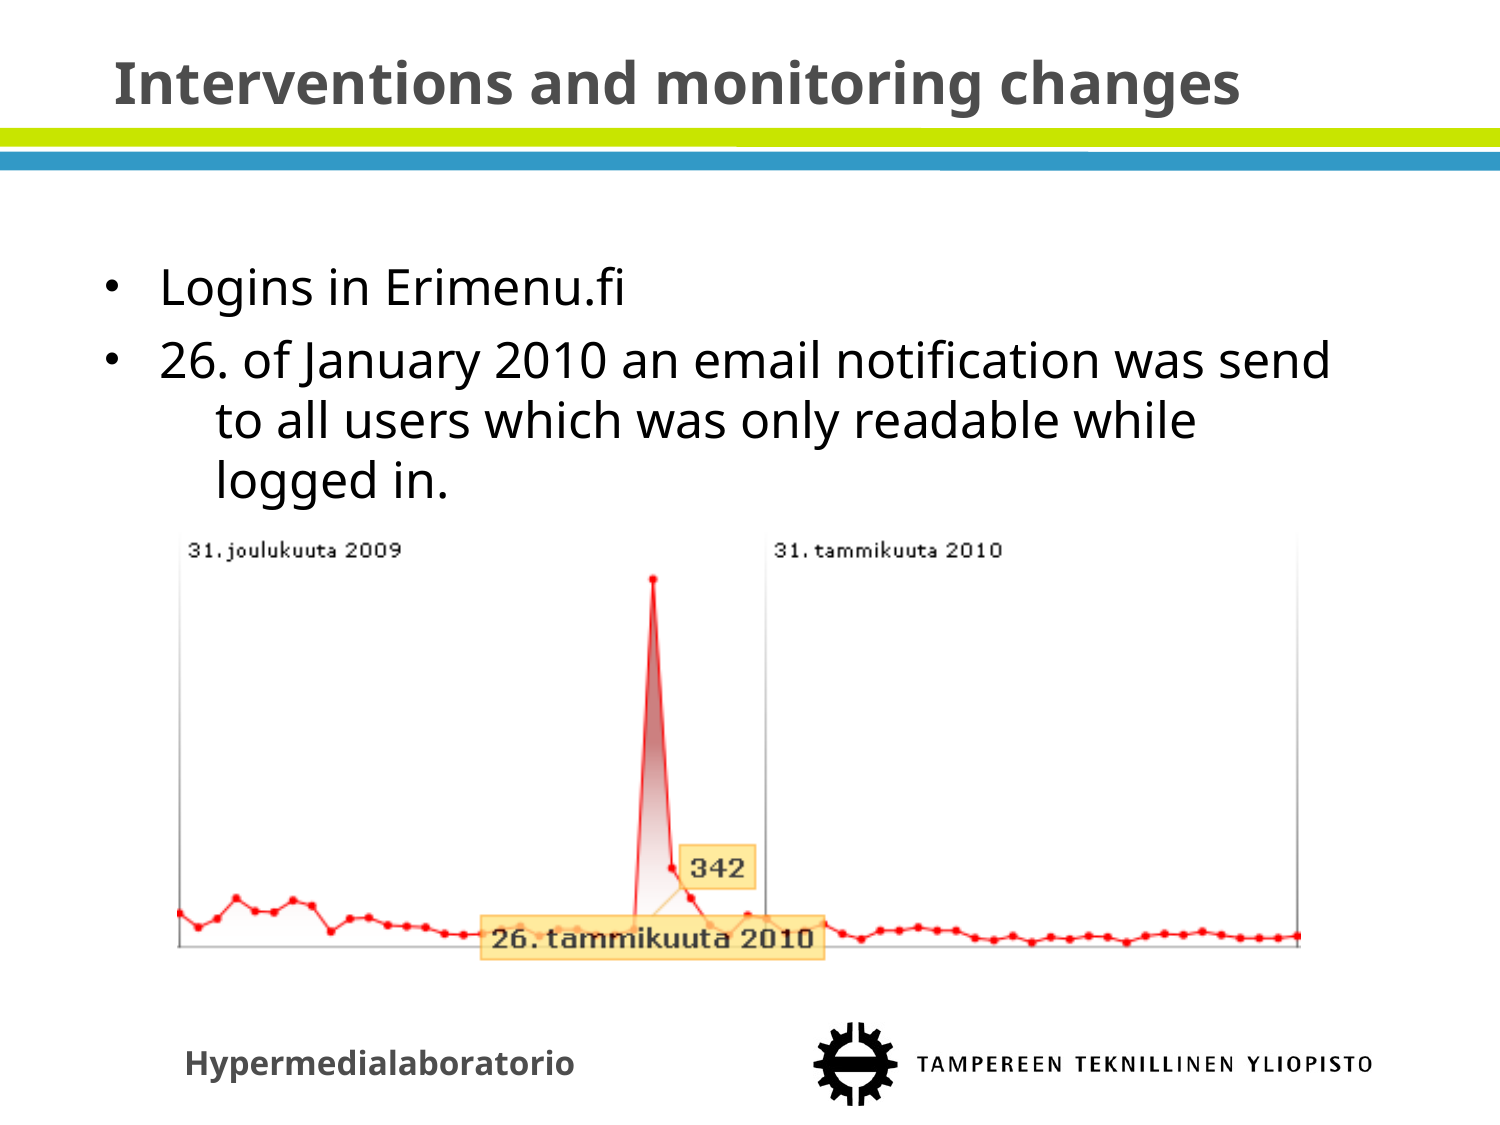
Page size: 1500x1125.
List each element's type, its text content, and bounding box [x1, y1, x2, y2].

title Interventions and monitoring changes [100, 3, 1270, 159]
list Logins in Erimenu.fi 26. of January 2010 an email notification was send to all users which was only readable while logged in. [88, 248, 1388, 1004]
picture [177, 531, 1301, 963]
picture [813, 1022, 1377, 1106]
